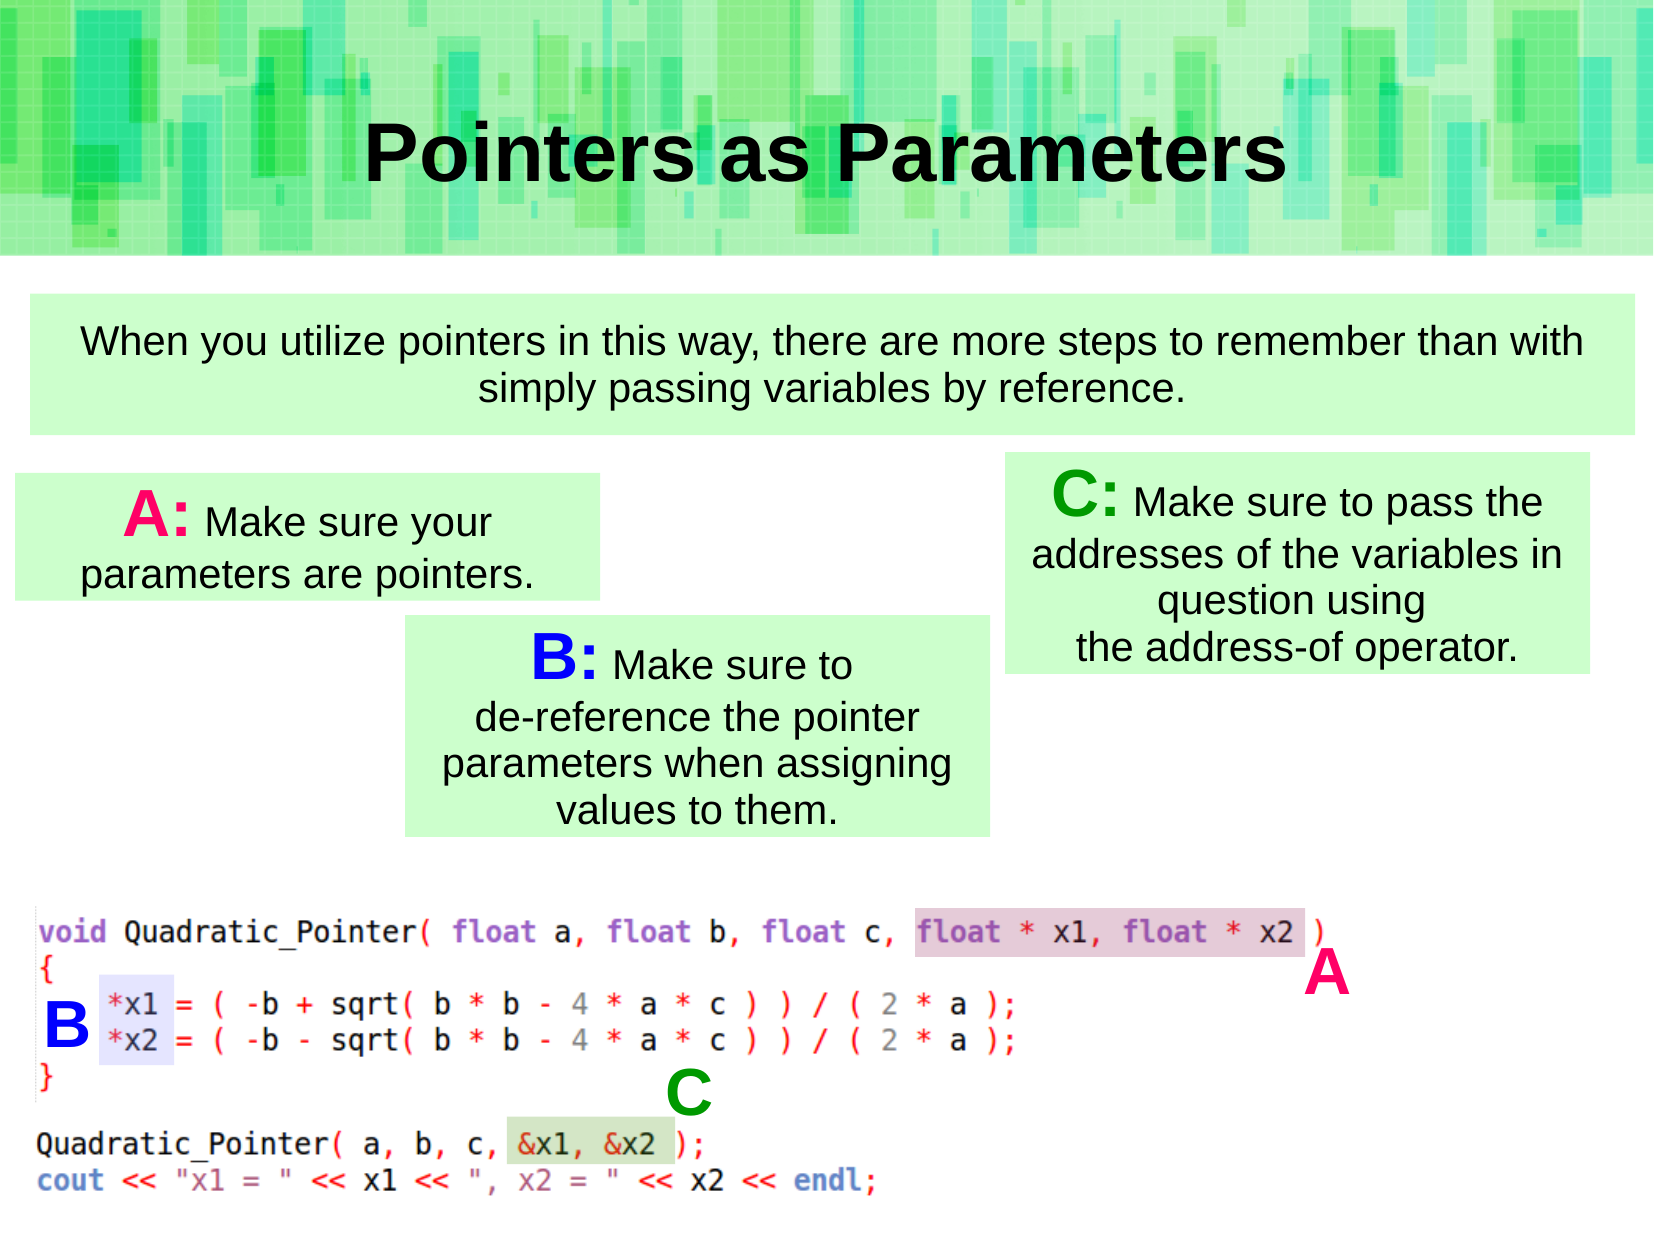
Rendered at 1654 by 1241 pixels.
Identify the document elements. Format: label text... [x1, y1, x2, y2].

text_box C: Make sure to pass the addresses of the variables in question using the address-of operator. [1005, 452, 1591, 674]
text_box [506, 1116, 676, 1165]
text_box B: Make sure to de-reference the pointer parameters when assigning values to them. [405, 615, 991, 837]
text_box [915, 908, 1306, 957]
text_box B [15, 984, 121, 1066]
title Pointers as Parameters [82, 49, 1571, 257]
text_box When you utilize pointers in this way, there are more steps to remember than with simply passing variables by reference. [30, 293, 1636, 436]
text_box A: Make sure your parameters are pointers. [15, 472, 601, 601]
text_box C [645, 1050, 736, 1135]
text_box [99, 974, 175, 1066]
text_box A [1275, 930, 1381, 1013]
picture [0, 0, 1654, 1241]
